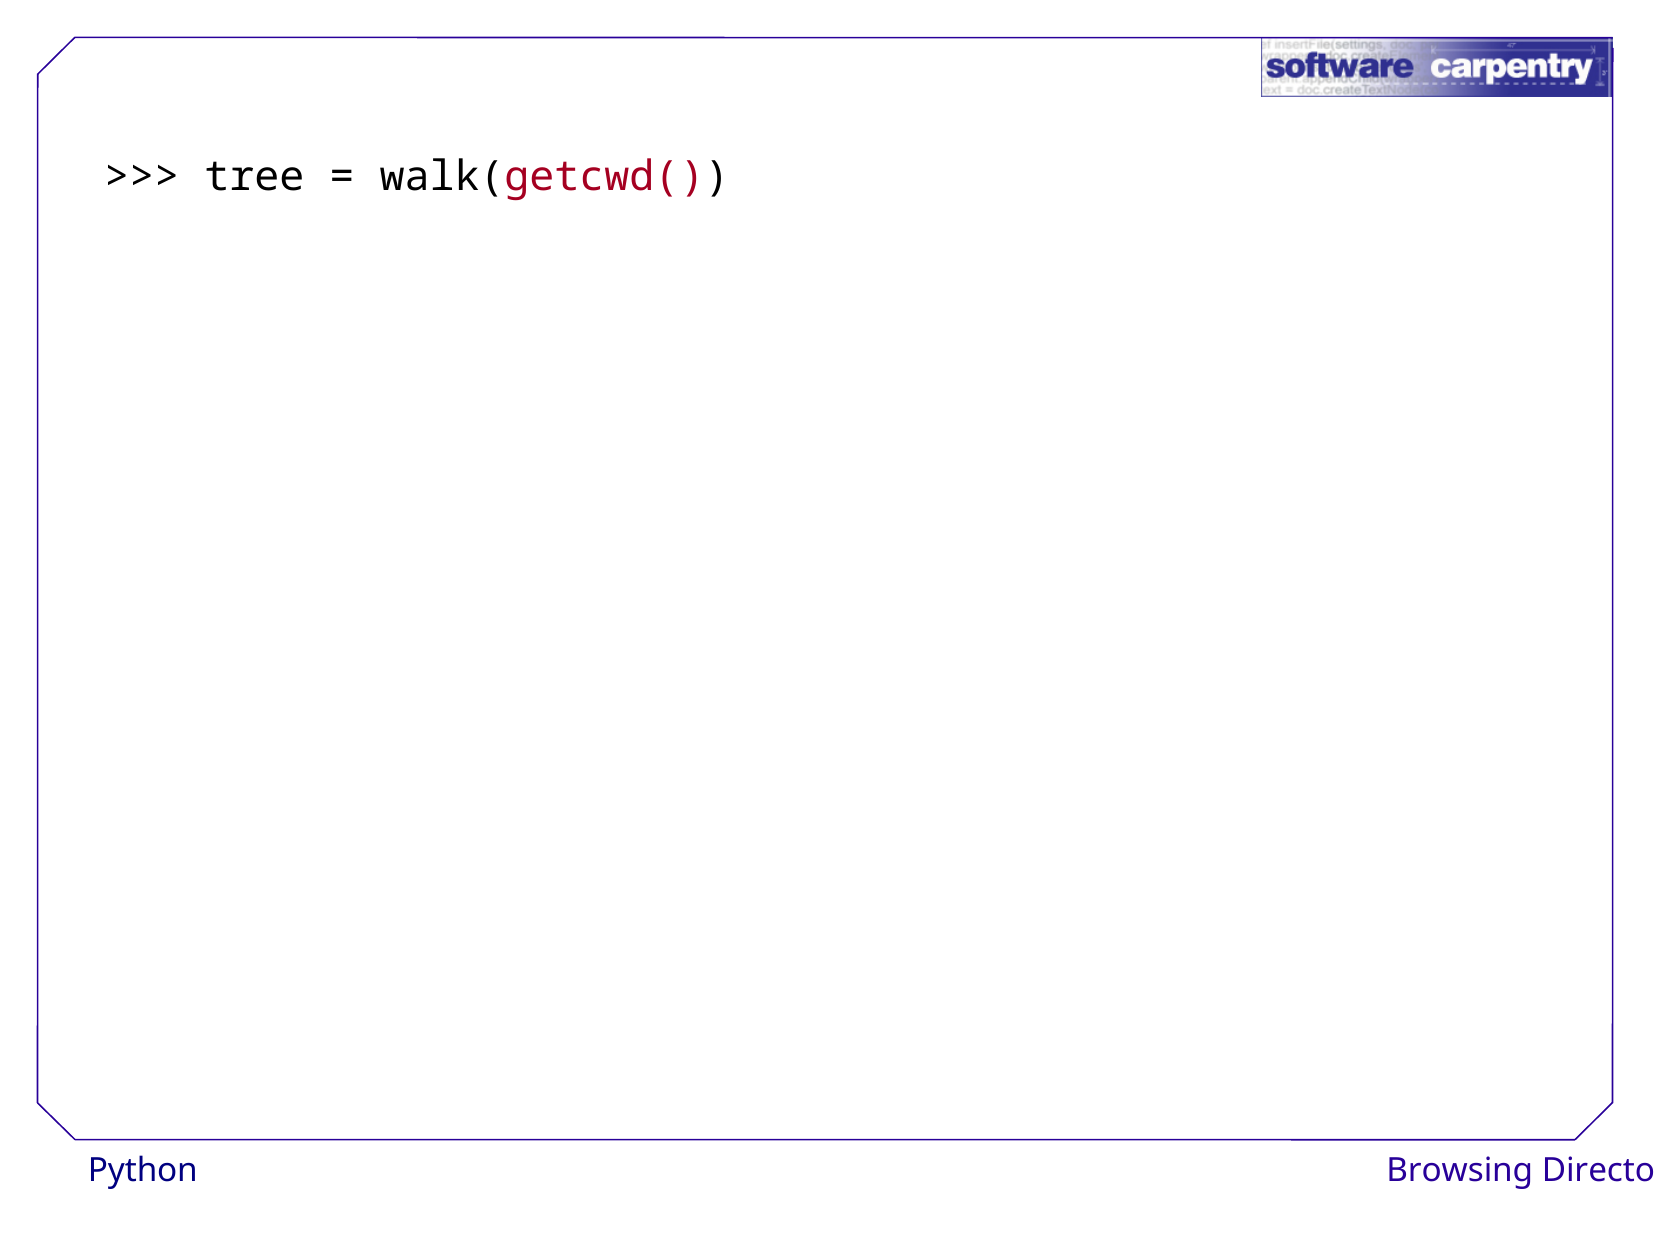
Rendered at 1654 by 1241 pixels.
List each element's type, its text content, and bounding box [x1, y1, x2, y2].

picture [1261, 39, 1613, 97]
text_box >>> tree = walk(getcwd()) [89, 128, 1512, 1037]
